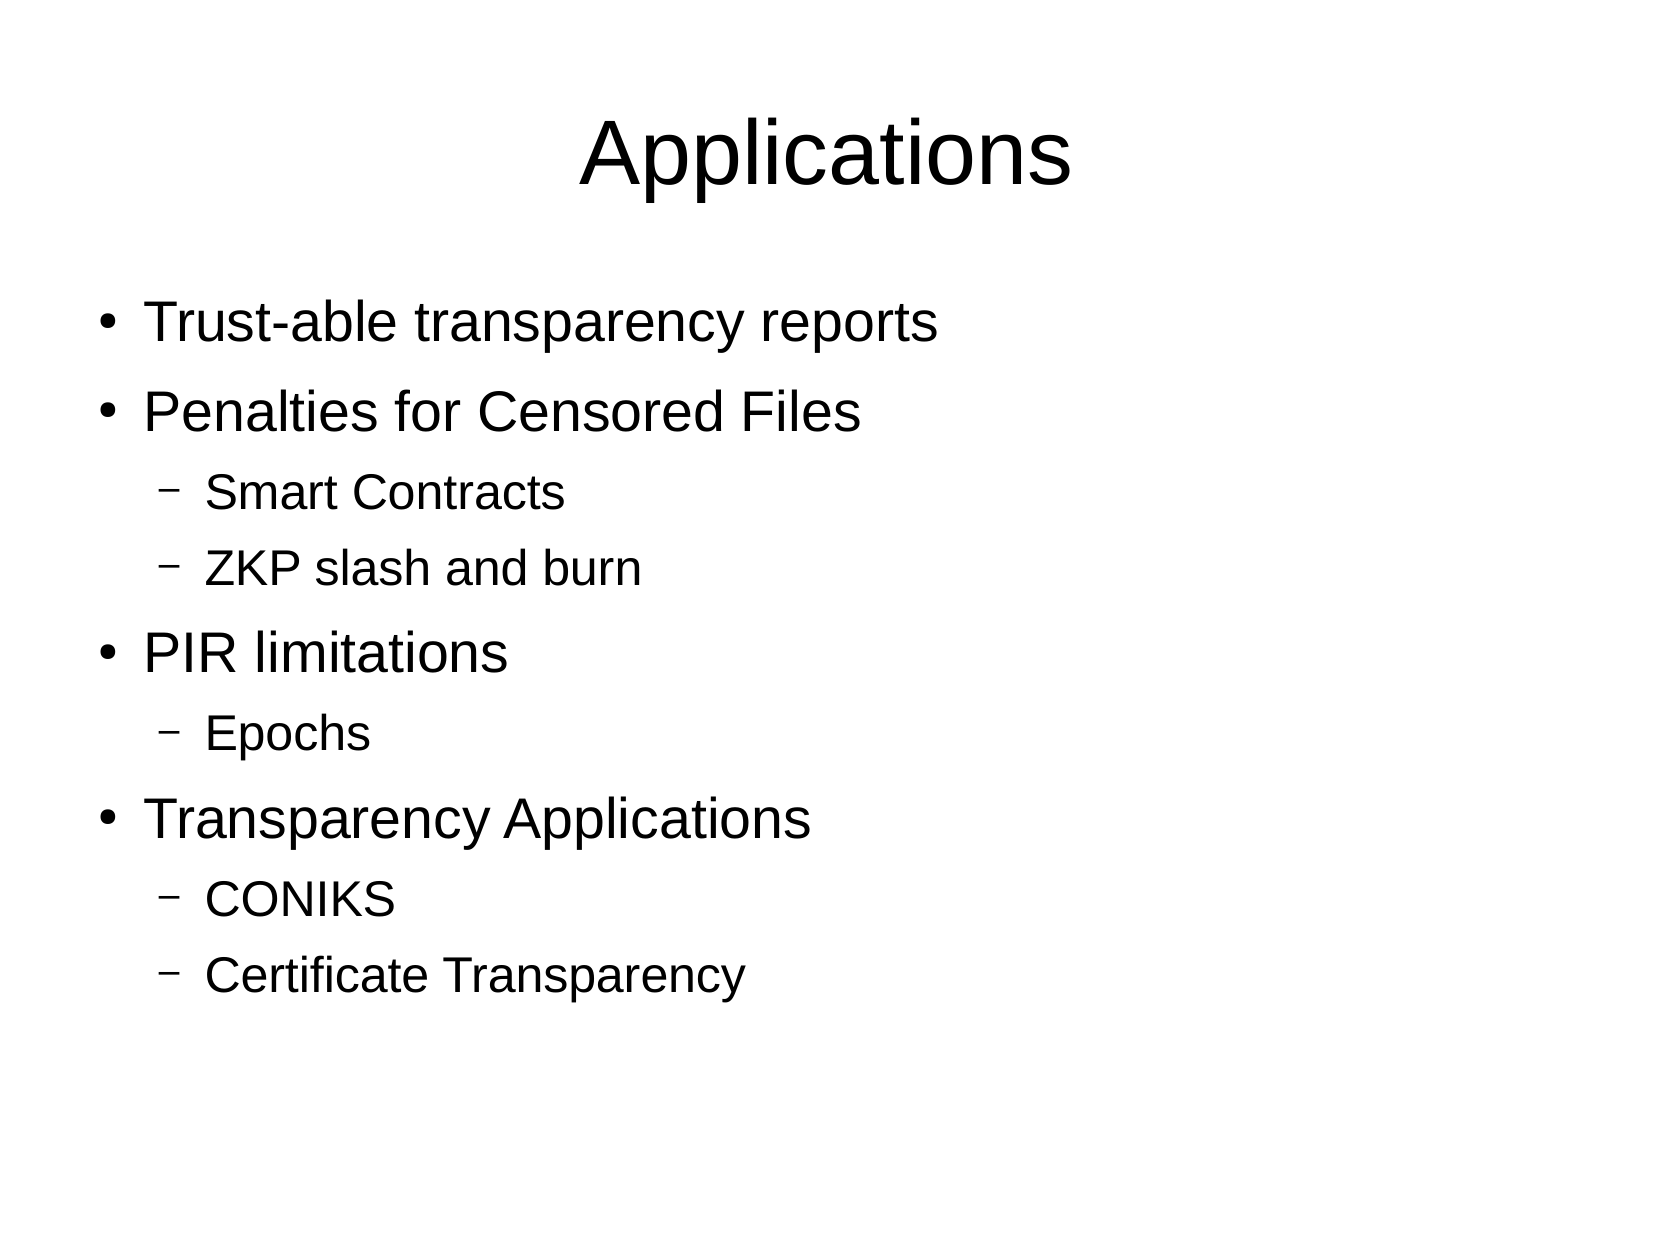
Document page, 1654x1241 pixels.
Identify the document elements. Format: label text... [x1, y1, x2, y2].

title Applications [82, 49, 1571, 257]
list Trust-able transparency reports Penalties for Censored Files Smart Contracts ZKP slash and burn PIR limitations Epochs Transparency Applications CONIKS Certificate Transparency [82, 290, 1571, 1010]
